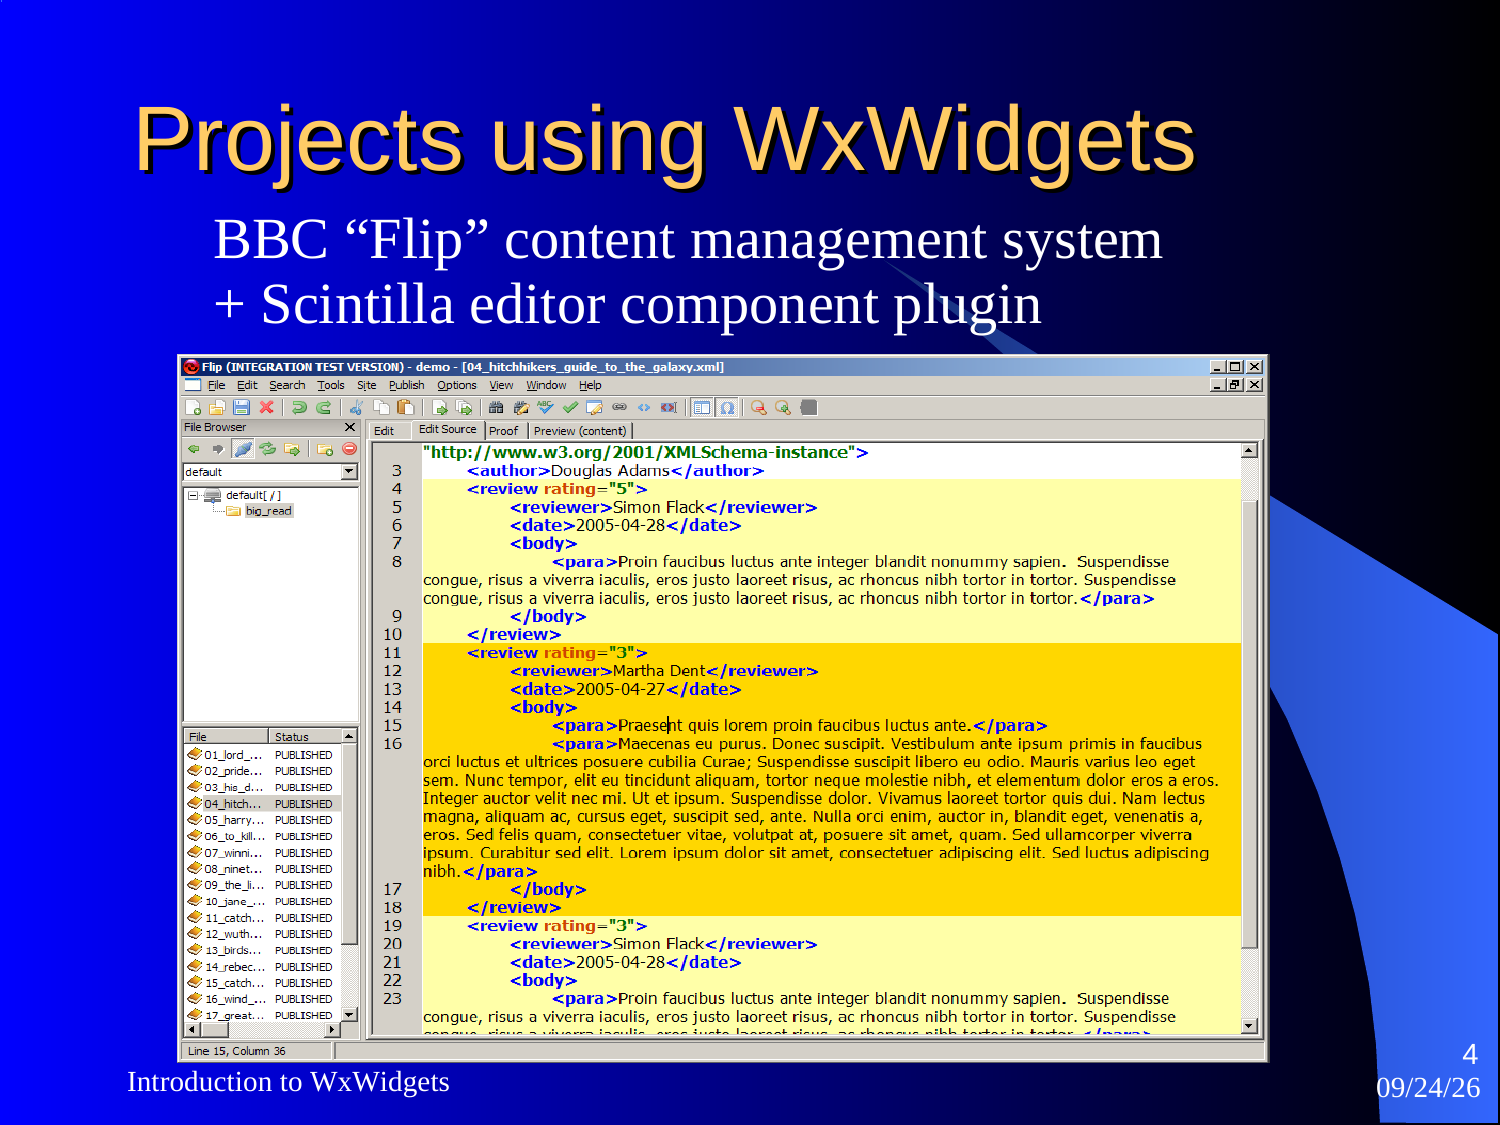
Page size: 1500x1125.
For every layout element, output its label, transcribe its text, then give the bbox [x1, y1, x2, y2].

title Projects using WxWidgets [118, 70, 1444, 207]
picture [177, 354, 1270, 1063]
list BBC “Flip” content management system + Scintilla editor component plugin [112, 147, 1388, 1034]
